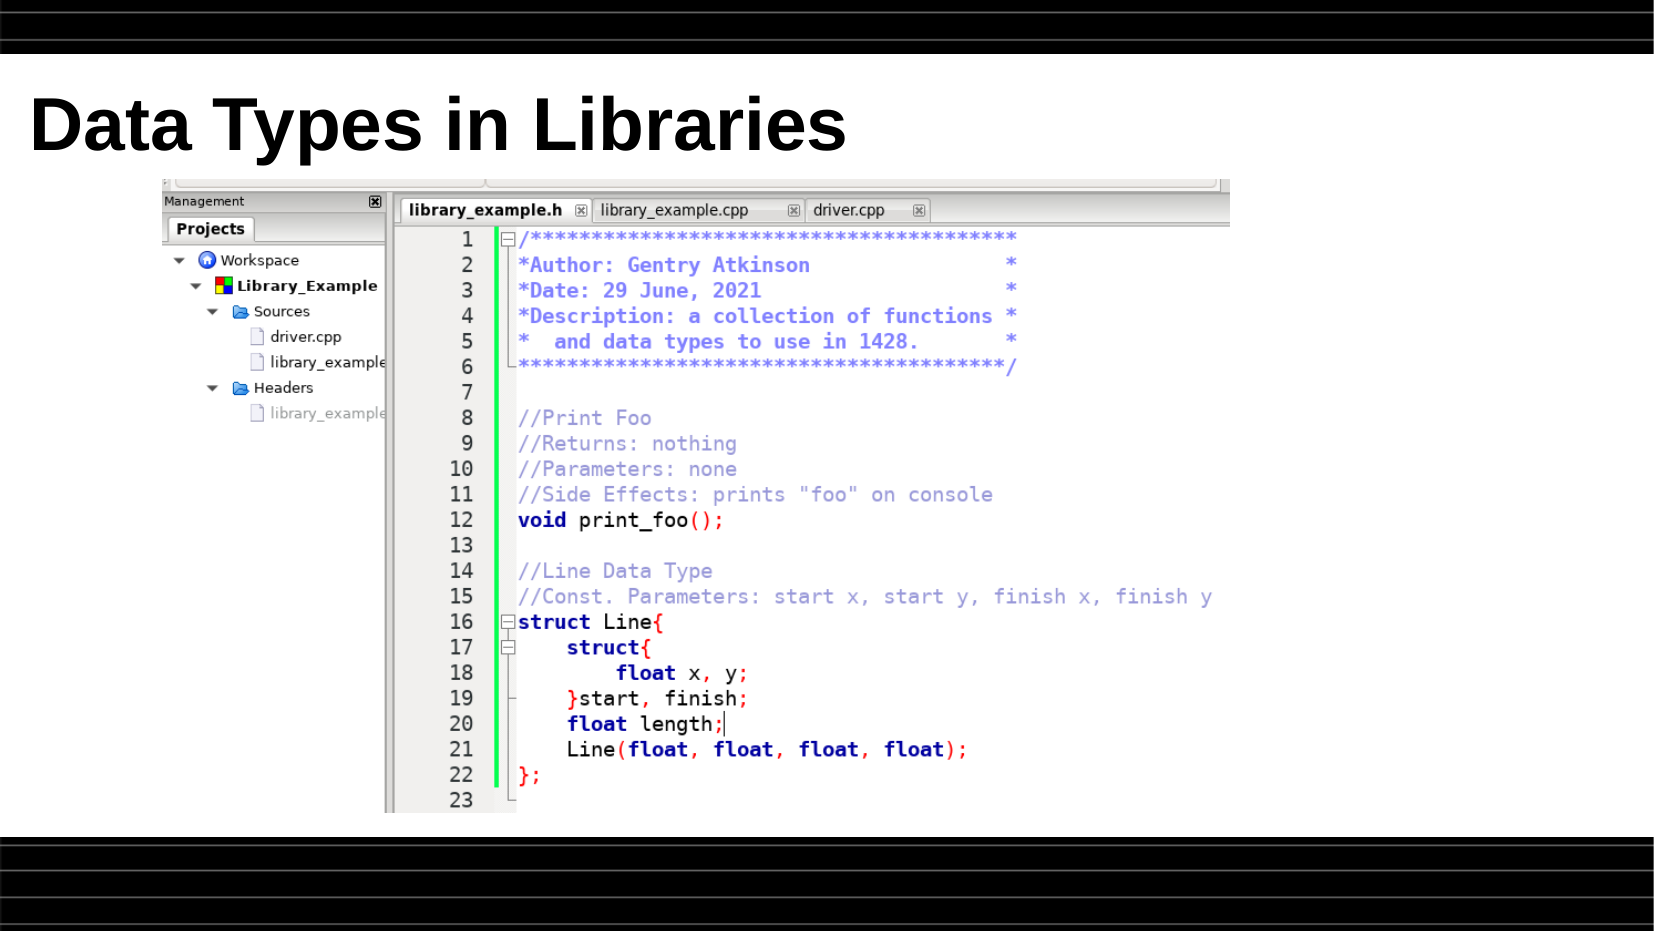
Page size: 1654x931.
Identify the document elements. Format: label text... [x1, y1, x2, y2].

text_box Data Types in Libraries [15, 75, 1546, 174]
picture [0, 0, 1654, 54]
picture [0, 837, 1654, 931]
picture [162, 179, 1231, 813]
